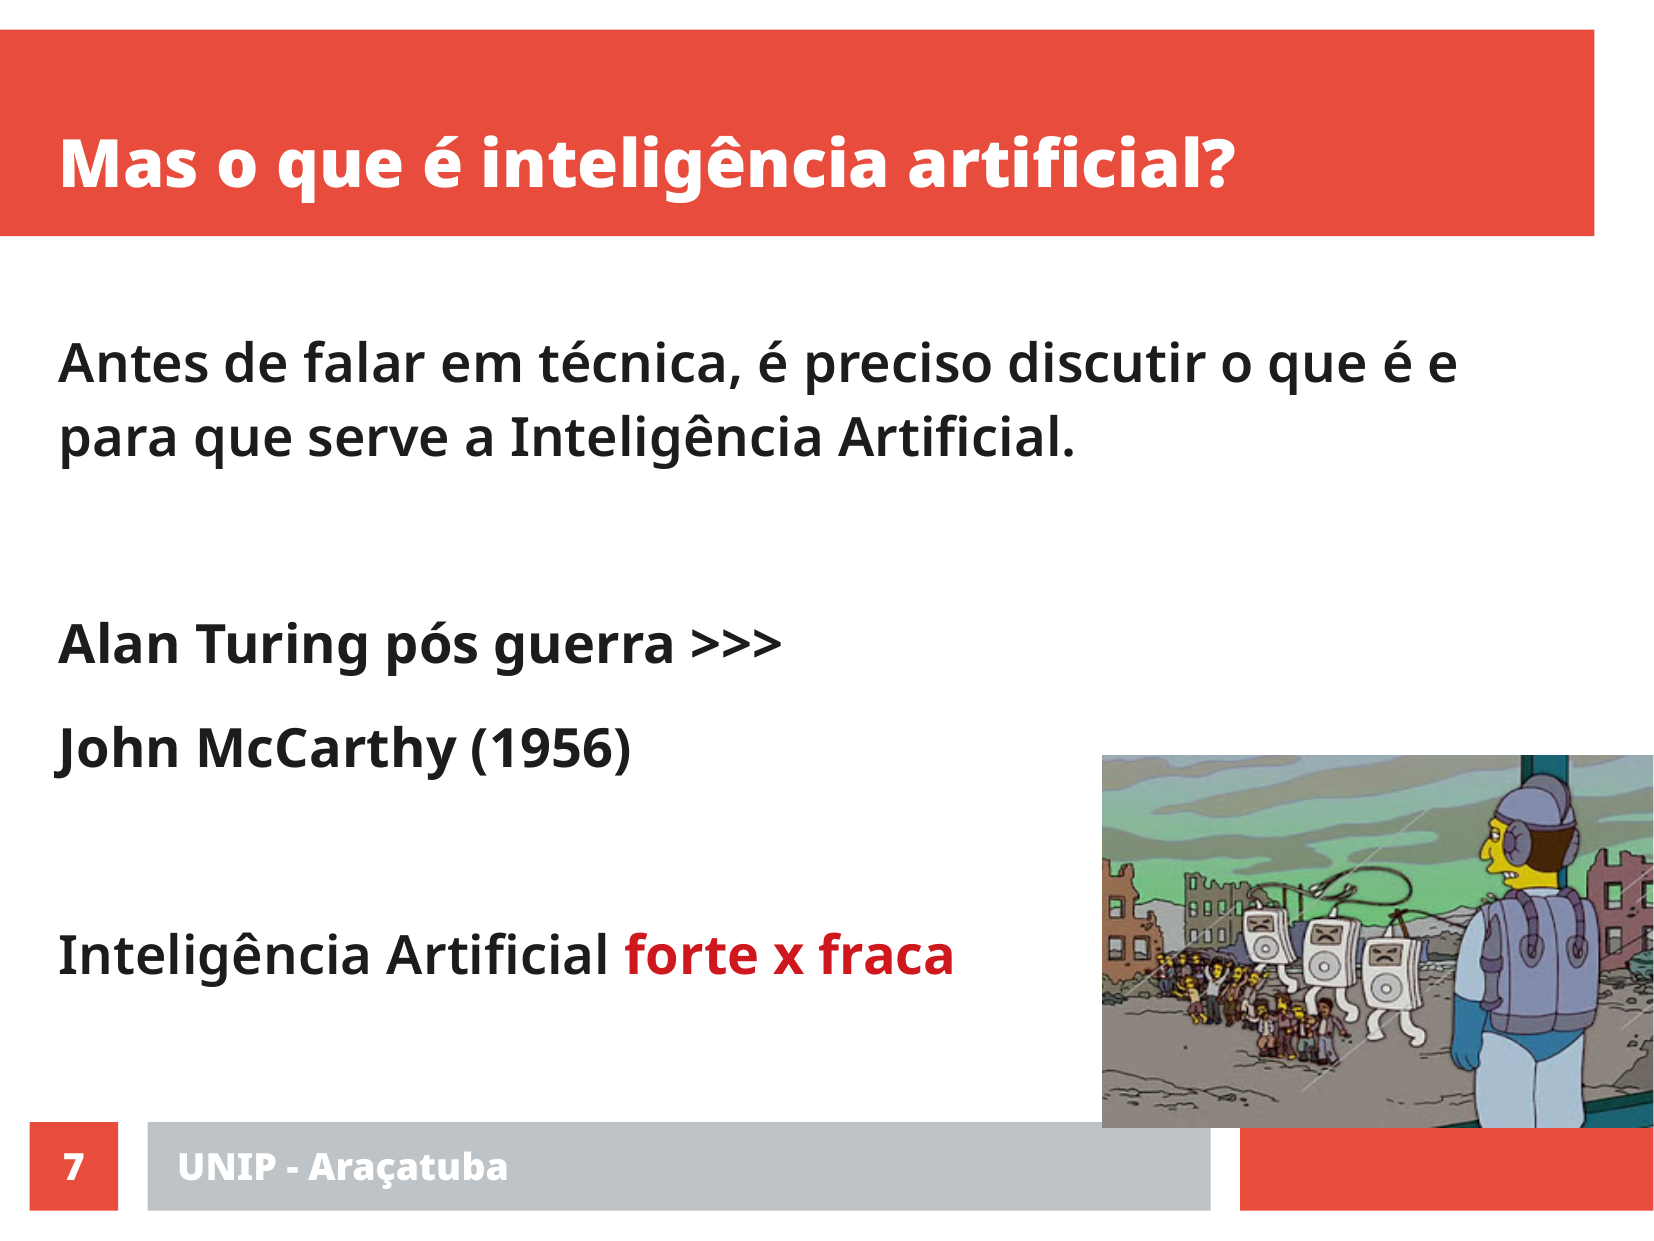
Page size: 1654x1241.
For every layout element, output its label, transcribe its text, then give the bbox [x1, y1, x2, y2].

picture [1102, 755, 1654, 1128]
list Antes de falar em técnica, é preciso discutir o que é e para que serve a Inteligência Artificial. Alan Turing pós guerra >>> John McCarthy (1956) Inteligência Artificial forte x fraca [59, 324, 1565, 1093]
title Mas o que é inteligência artificial? [59, 59, 1595, 207]
